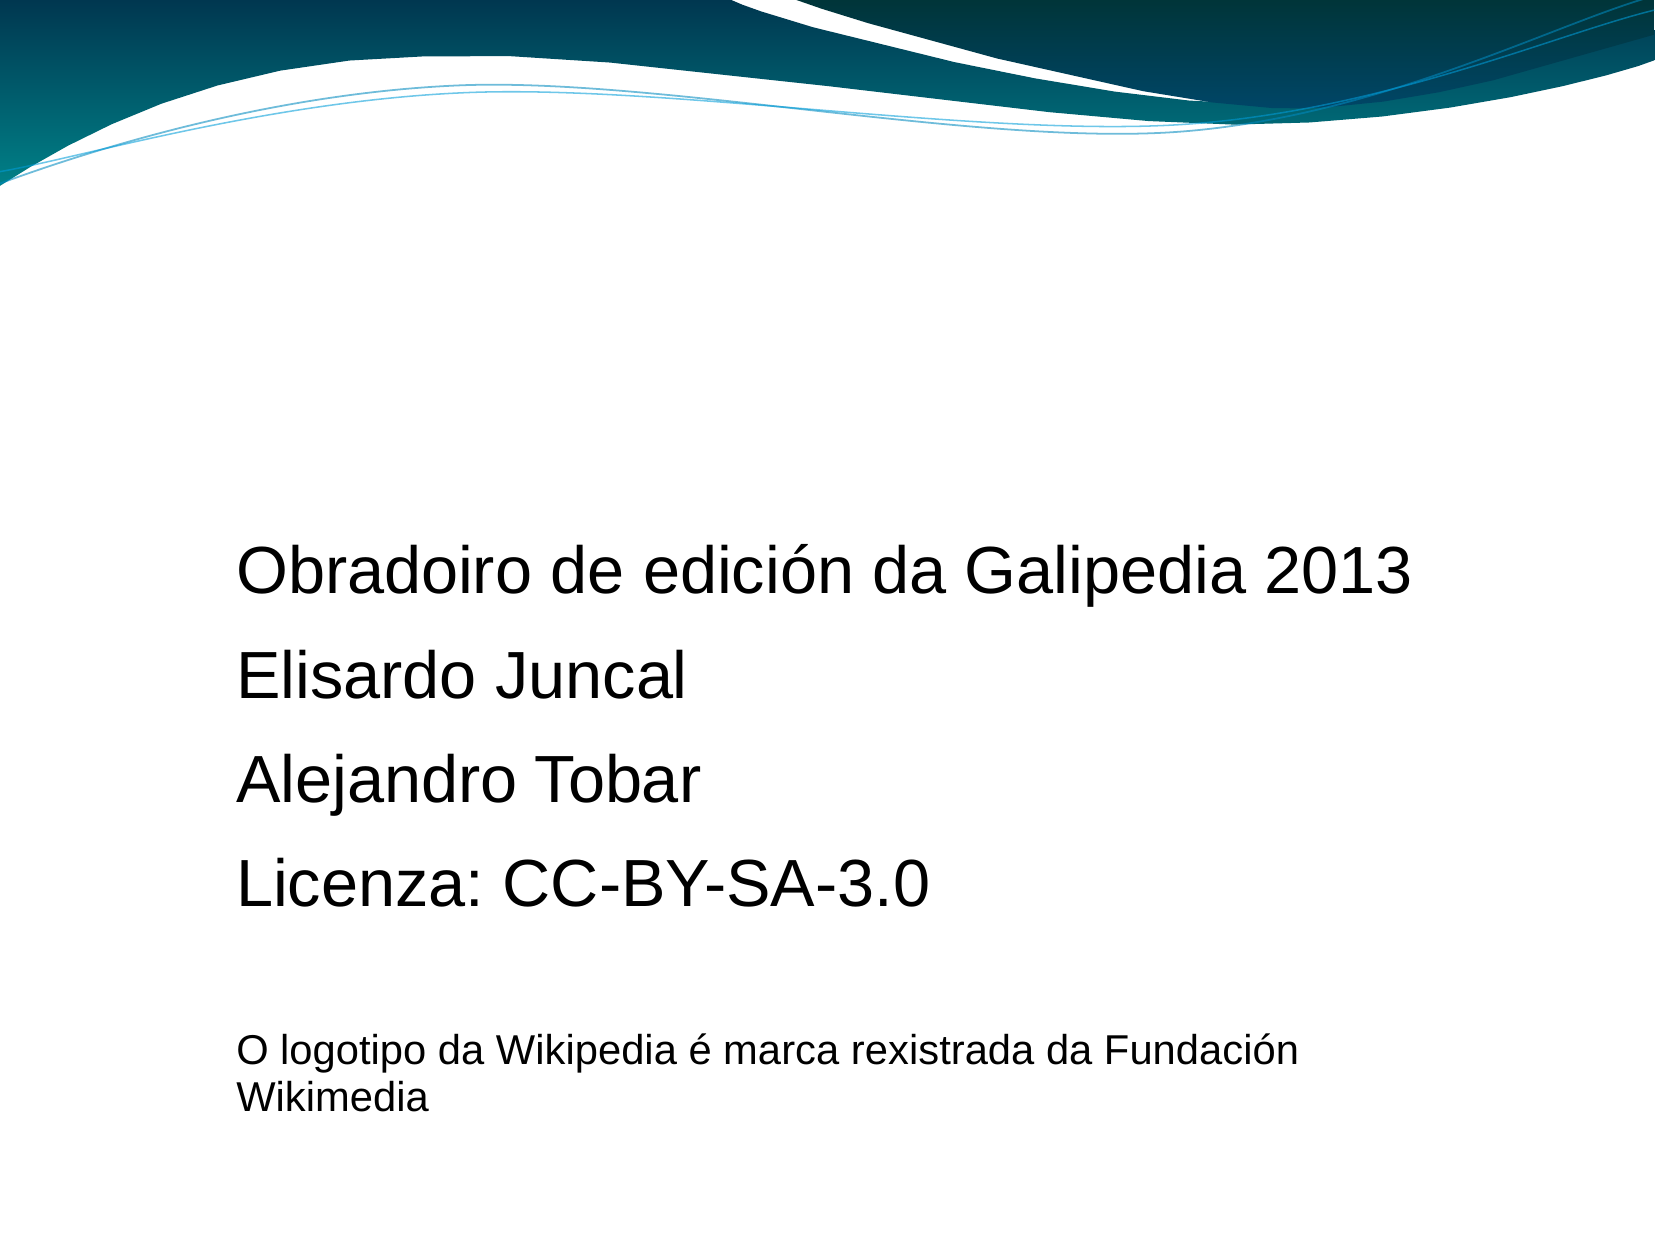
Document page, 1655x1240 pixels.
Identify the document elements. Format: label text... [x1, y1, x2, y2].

list Obradoiro de edición da Galipedia 2013 Elisardo Juncal Alejandro Tobar Licenza: CC-BY-SA-3.0 O logotipo da Wikipedia é marca rexistrada da Fundación Wikimedia [236, 533, 1418, 1121]
